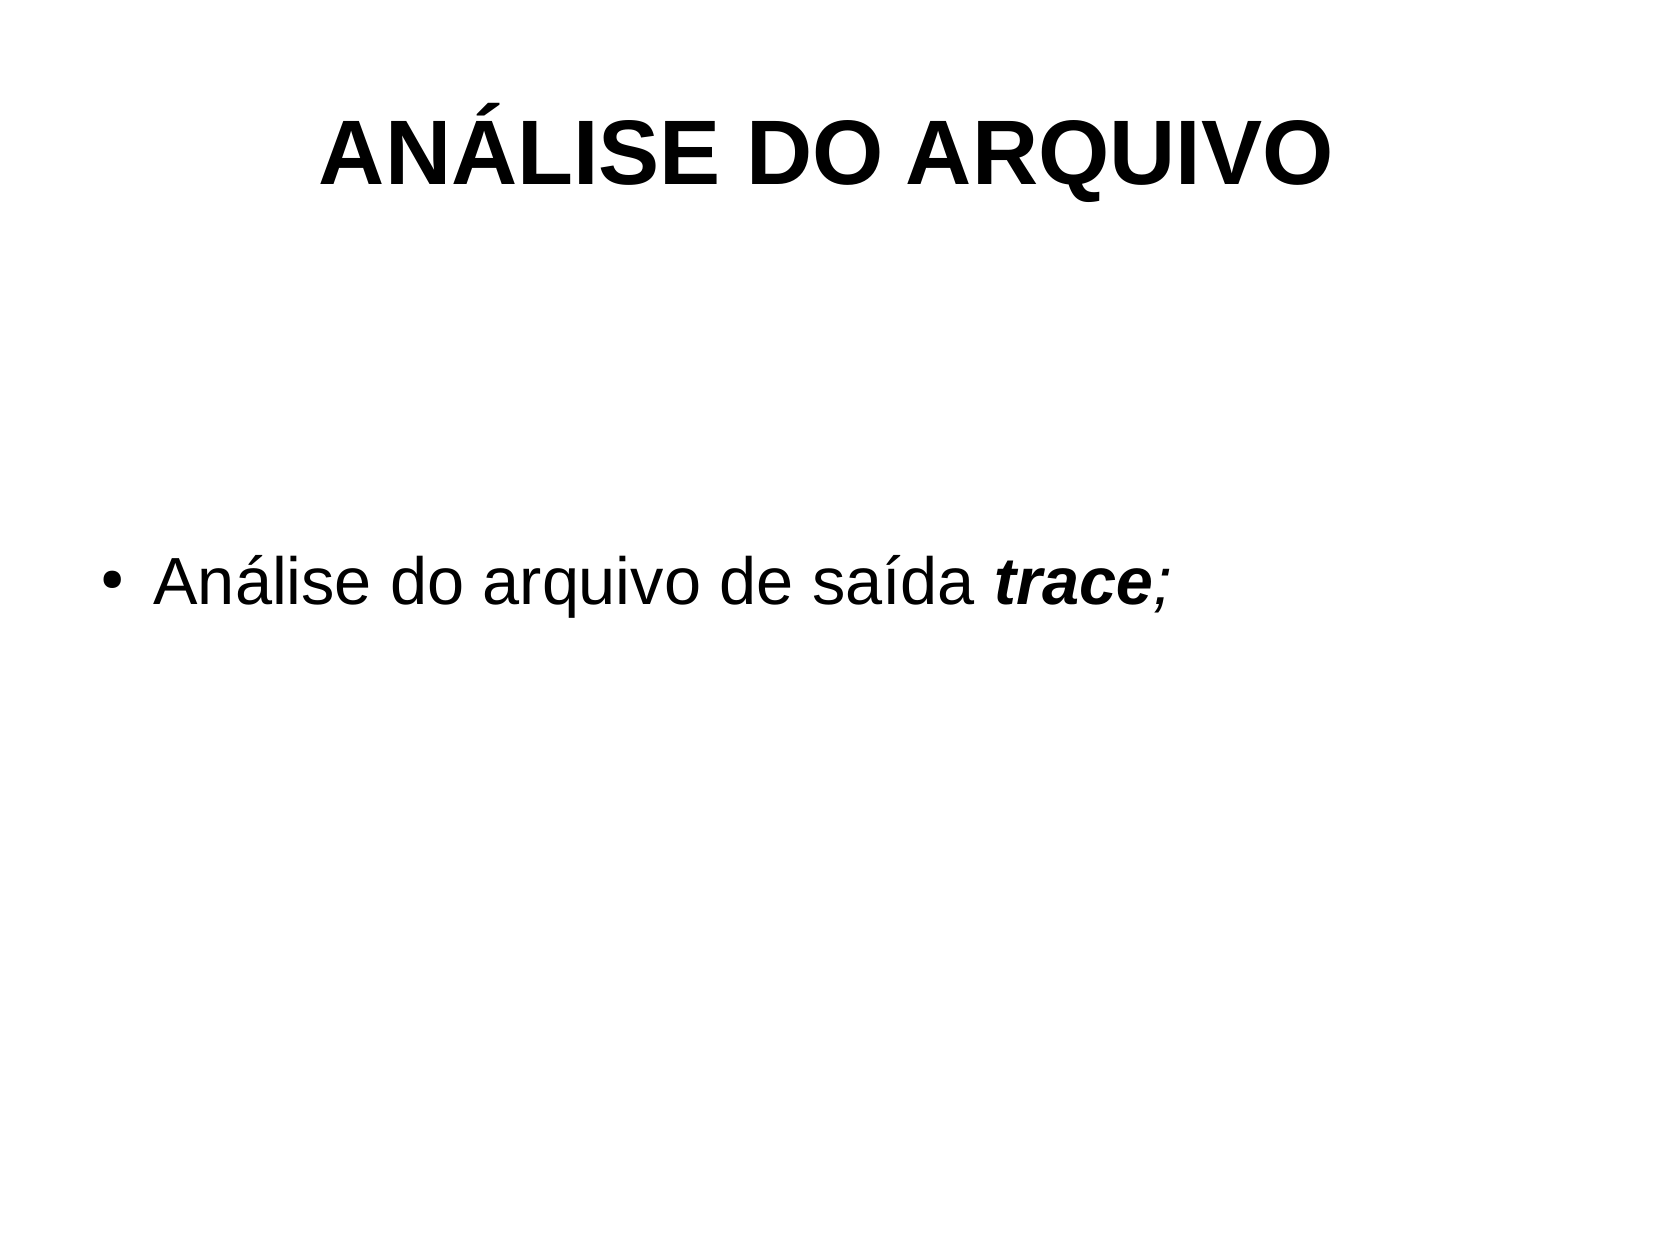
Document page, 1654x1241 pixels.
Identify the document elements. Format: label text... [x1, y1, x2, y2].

list Análise do arquivo de saída trace; [82, 290, 1571, 1109]
title ANÁLISE DO ARQUIVO [82, 49, 1571, 257]
